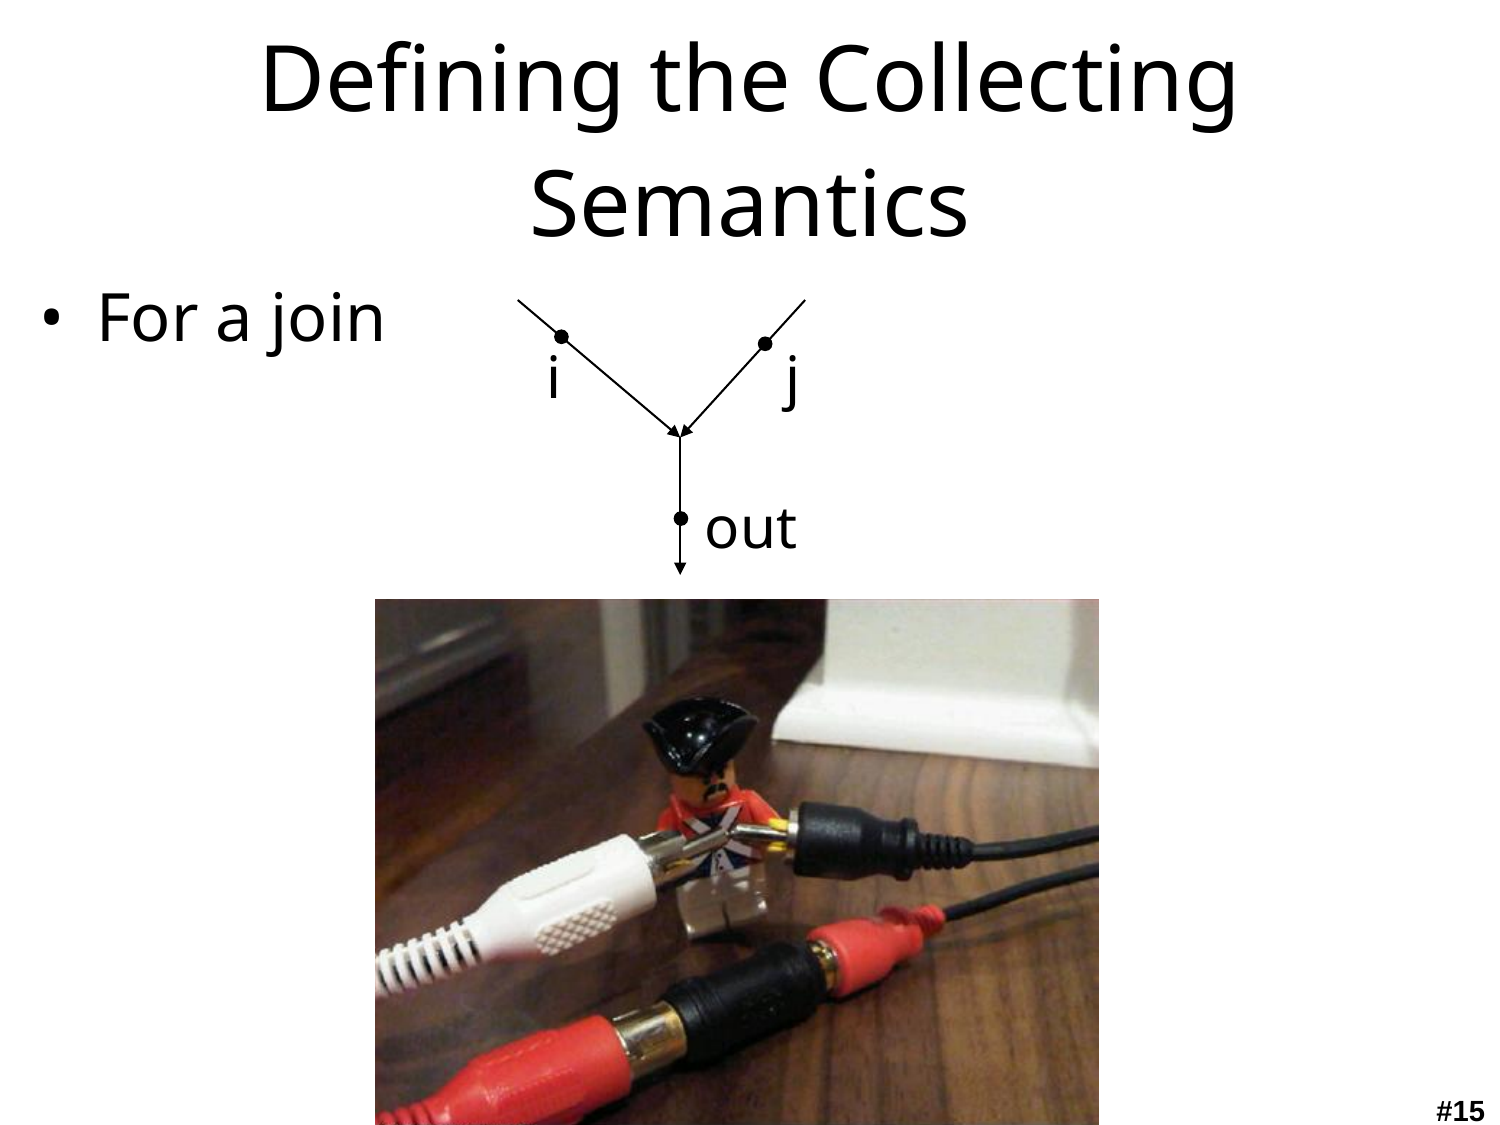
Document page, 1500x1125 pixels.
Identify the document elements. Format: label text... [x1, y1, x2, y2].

text_box [681, 512, 688, 525]
text_box out [690, 478, 812, 574]
text_box [762, 341, 771, 351]
list For a join [24, 262, 1476, 1101]
picture [375, 599, 1099, 1125]
text_box i [554, 328, 576, 347]
text_box i [531, 328, 576, 424]
text_box j [771, 328, 816, 424]
title Defining the Collecting Semantics [24, 45, 1476, 233]
text_box [674, 512, 679, 525]
text_box [758, 337, 768, 348]
